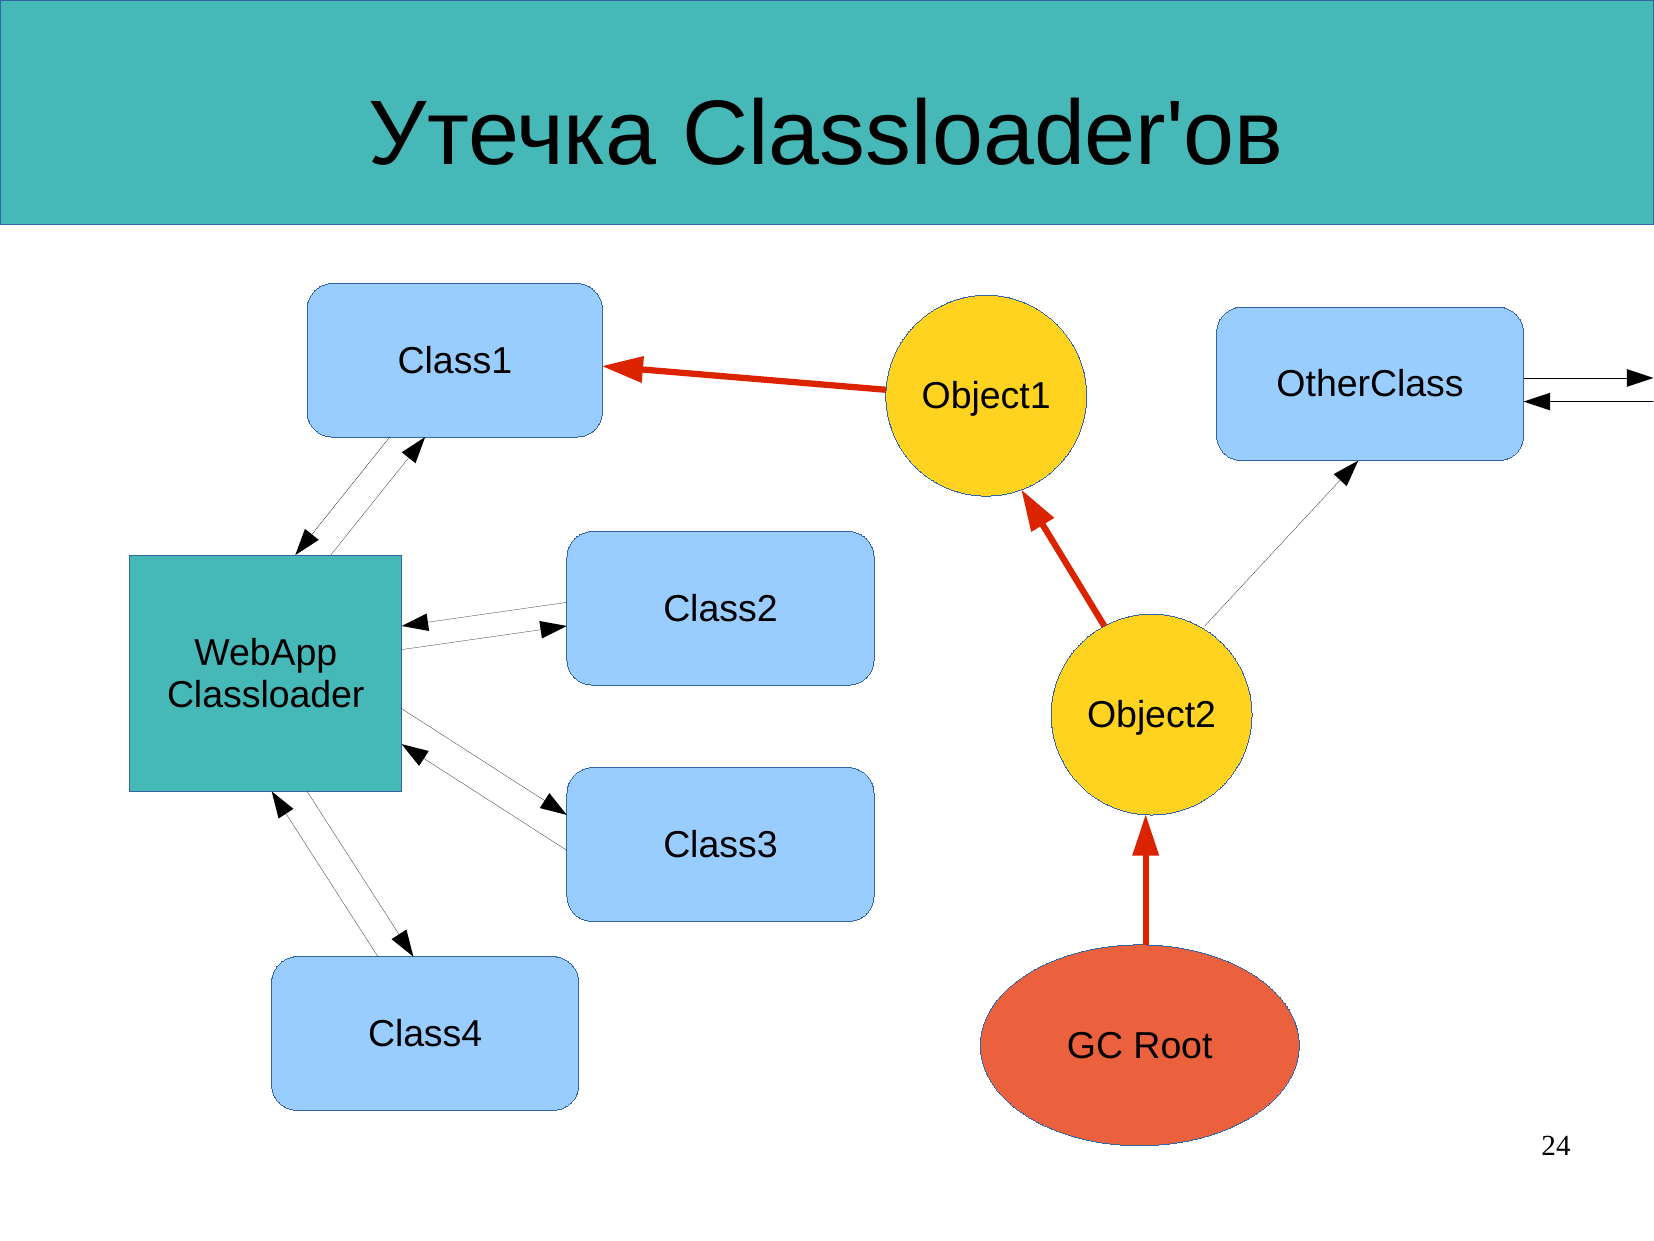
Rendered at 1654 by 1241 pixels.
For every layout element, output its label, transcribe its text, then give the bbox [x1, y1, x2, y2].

text_box GC Root [980, 944, 1300, 1146]
text_box Class1 [307, 283, 603, 438]
text_box WebApp Classloader [129, 555, 402, 792]
text_box Class2 [566, 531, 875, 686]
text_box OtherClass [1216, 307, 1524, 461]
text_box Object1 [885, 295, 1087, 497]
text_box Class4 [271, 956, 579, 1111]
title Утечка Classloader'ов [82, 29, 1571, 237]
text_box Class3 [566, 767, 875, 922]
text_box Object2 [1051, 614, 1253, 816]
